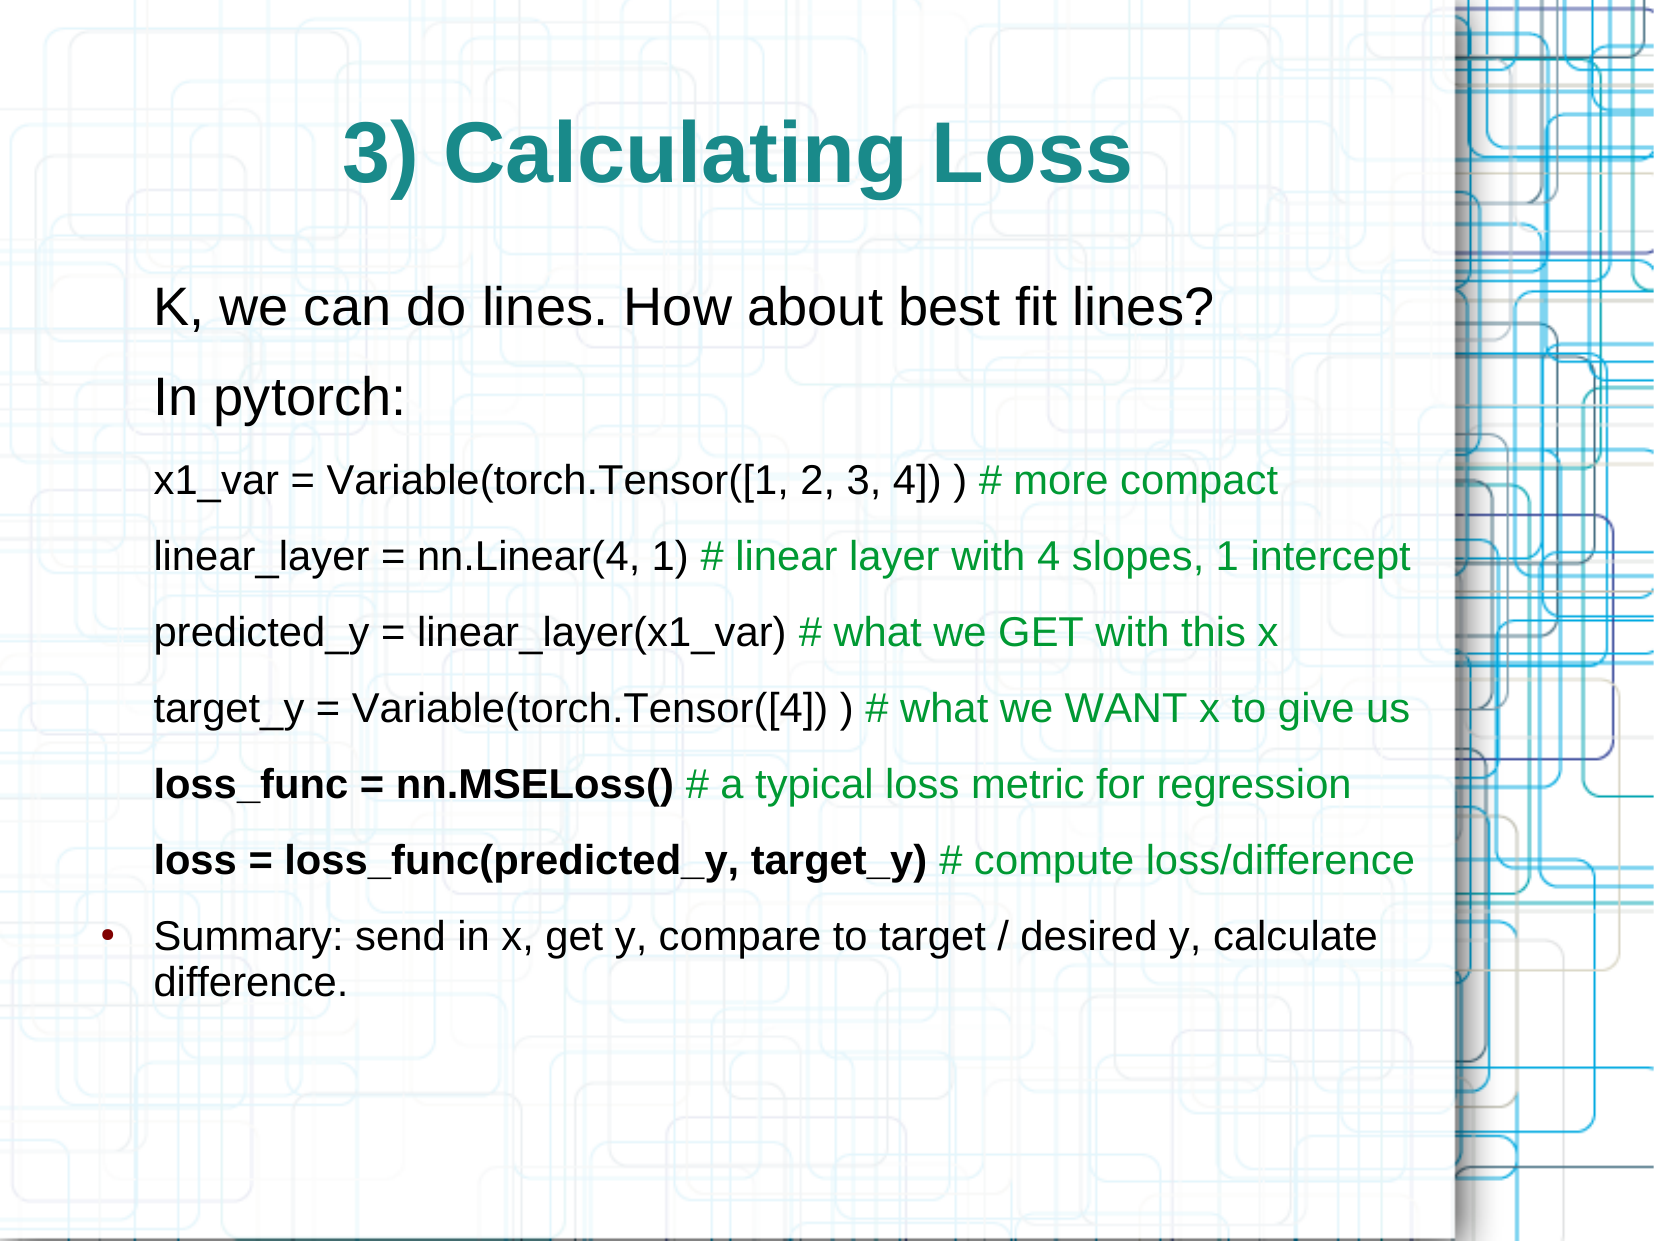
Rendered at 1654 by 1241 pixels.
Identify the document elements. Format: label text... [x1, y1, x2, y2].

list K, we can do lines. How about best fit lines? In pytorch: x1_var = Variable(torch.Tensor([1, 2, 3, 4]) ) # more compact linear_layer = nn.Linear(4, 1) # linear layer with 4 slopes, 1 intercept predicted_y = linear_layer(x1_var) # what we GET with this x target_y = Variable(torch.Tensor([4]) ) # what we WANT x to give us loss_func = nn.MSELoss() # a typical loss metric for regression loss = loss_func(predicted_y, target_y) # compute loss/difference Summary: send in x, get y, compare to target / desired y, calculate difference. [82, 276, 1418, 1241]
title 3) Calculating Loss [59, 49, 1418, 257]
picture [0, 0, 1654, 1241]
